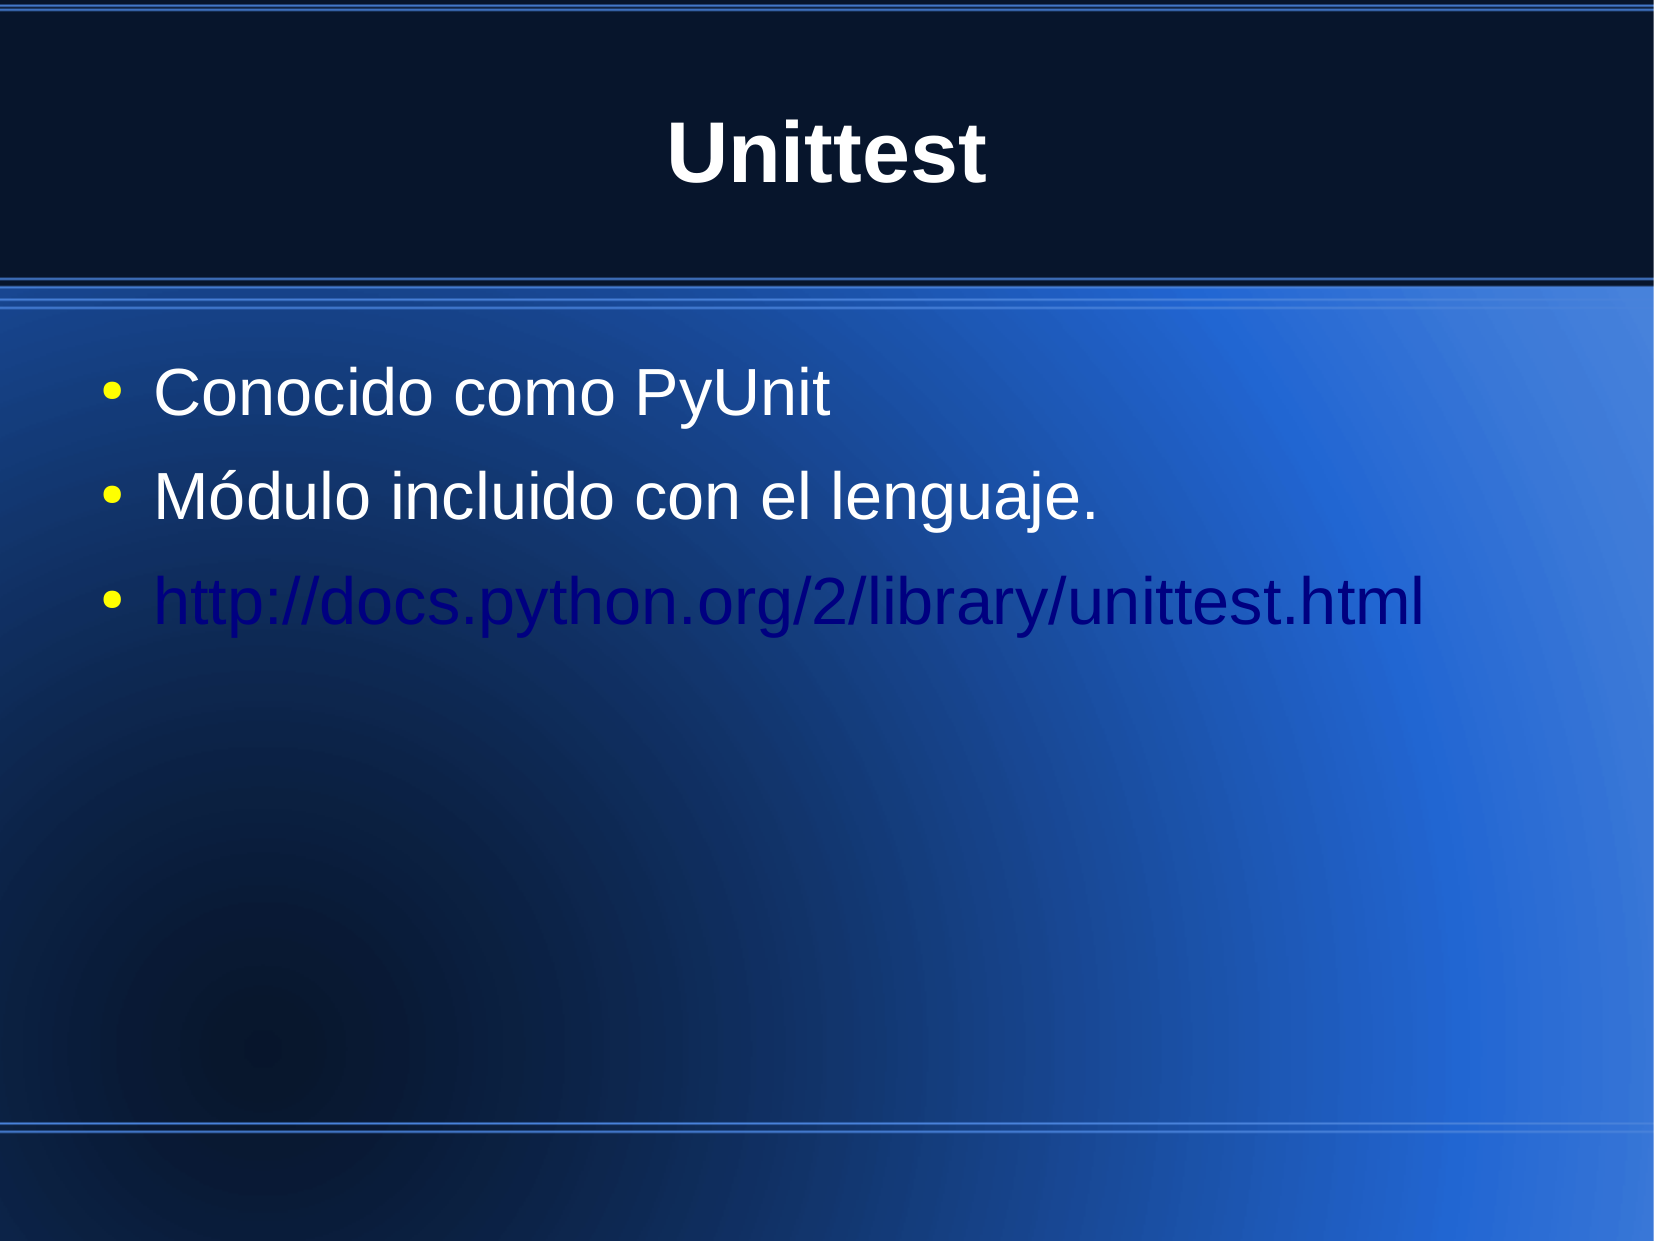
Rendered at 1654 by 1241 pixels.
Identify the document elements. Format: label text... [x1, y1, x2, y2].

picture [0, 0, 1654, 1241]
list Conocido como PyUnit Módulo incluido con el lenguaje. http://docs.python.org/2/library/unittest.html [82, 355, 1571, 1075]
title Unittest [82, 49, 1571, 257]
